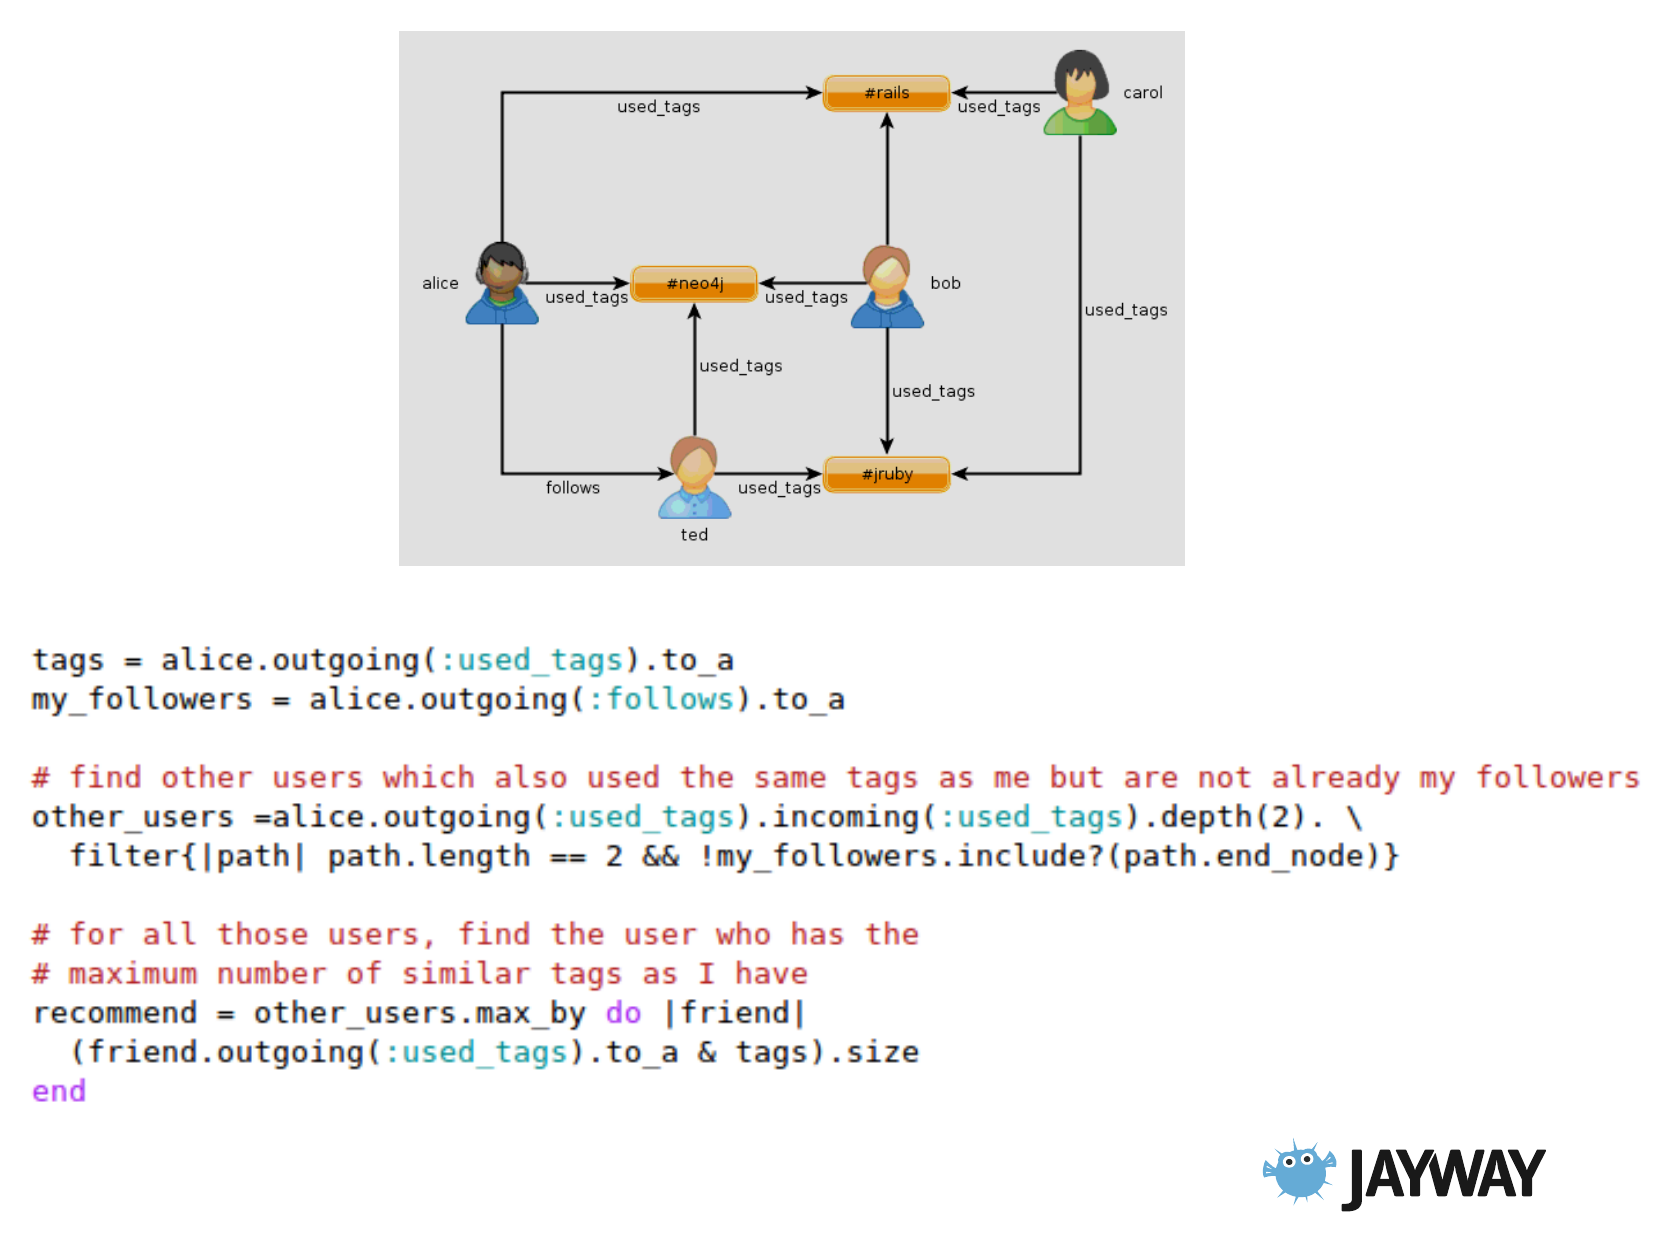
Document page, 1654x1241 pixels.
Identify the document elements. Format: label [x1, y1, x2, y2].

picture [16, 629, 1654, 1125]
picture [399, 31, 1185, 566]
